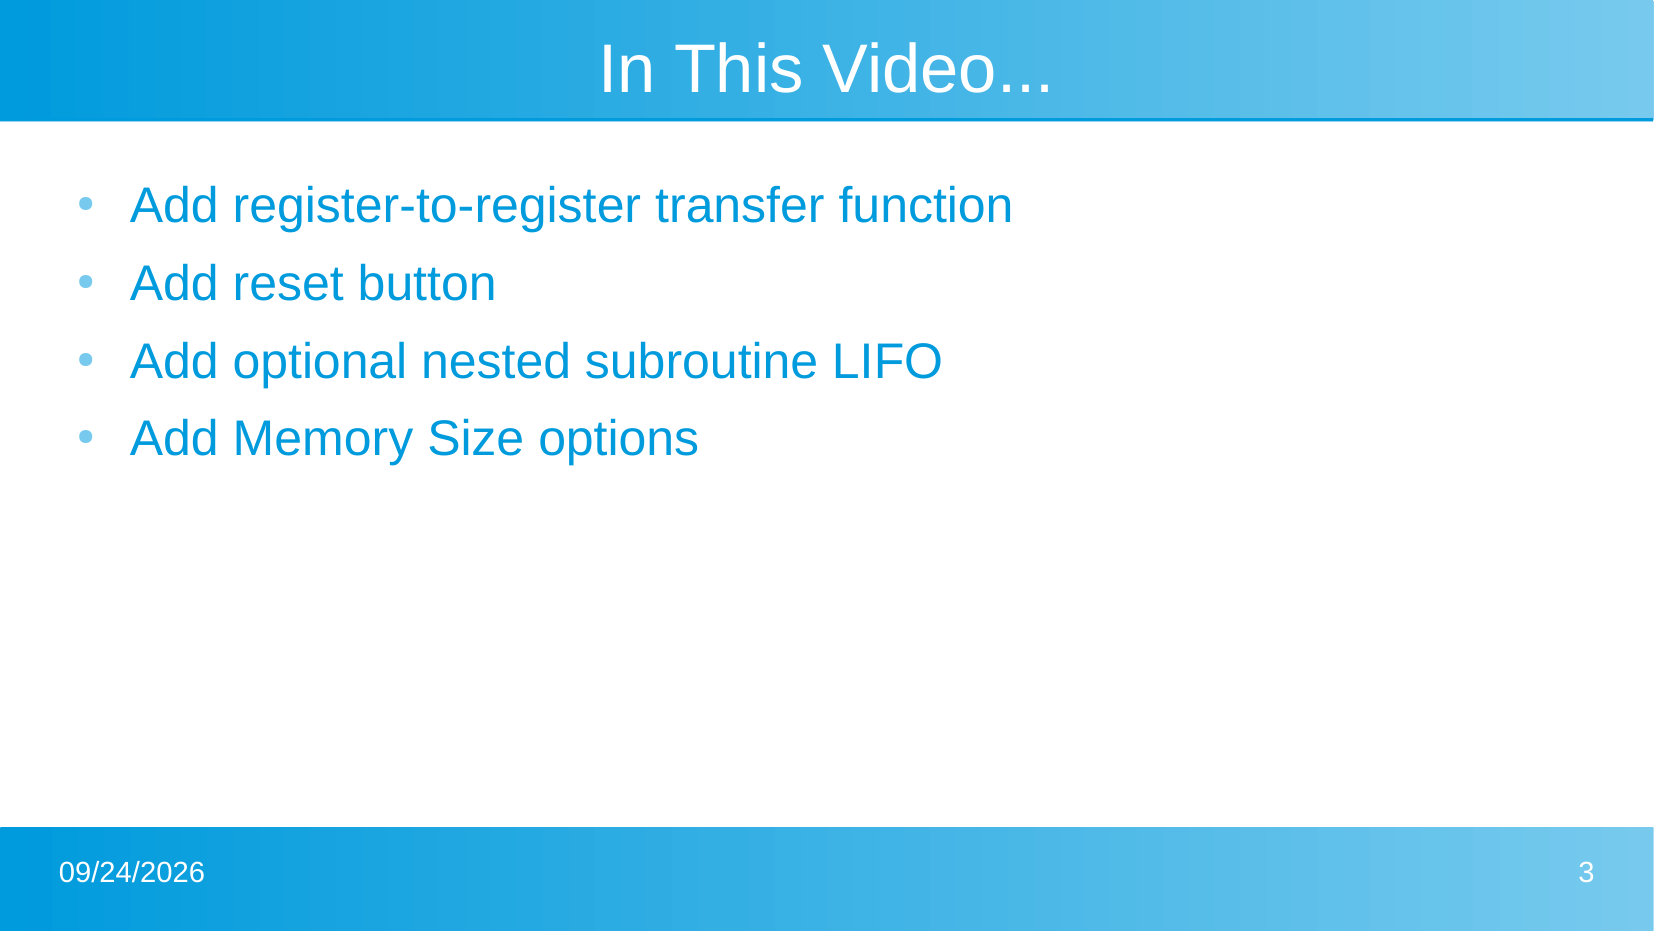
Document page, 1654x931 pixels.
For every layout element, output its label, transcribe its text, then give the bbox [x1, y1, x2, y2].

list Add register-to-register transfer function Add reset button Add optional nested subroutine LIFO Add Memory Size options [59, 177, 1595, 768]
title In This Video... [59, 29, 1595, 108]
